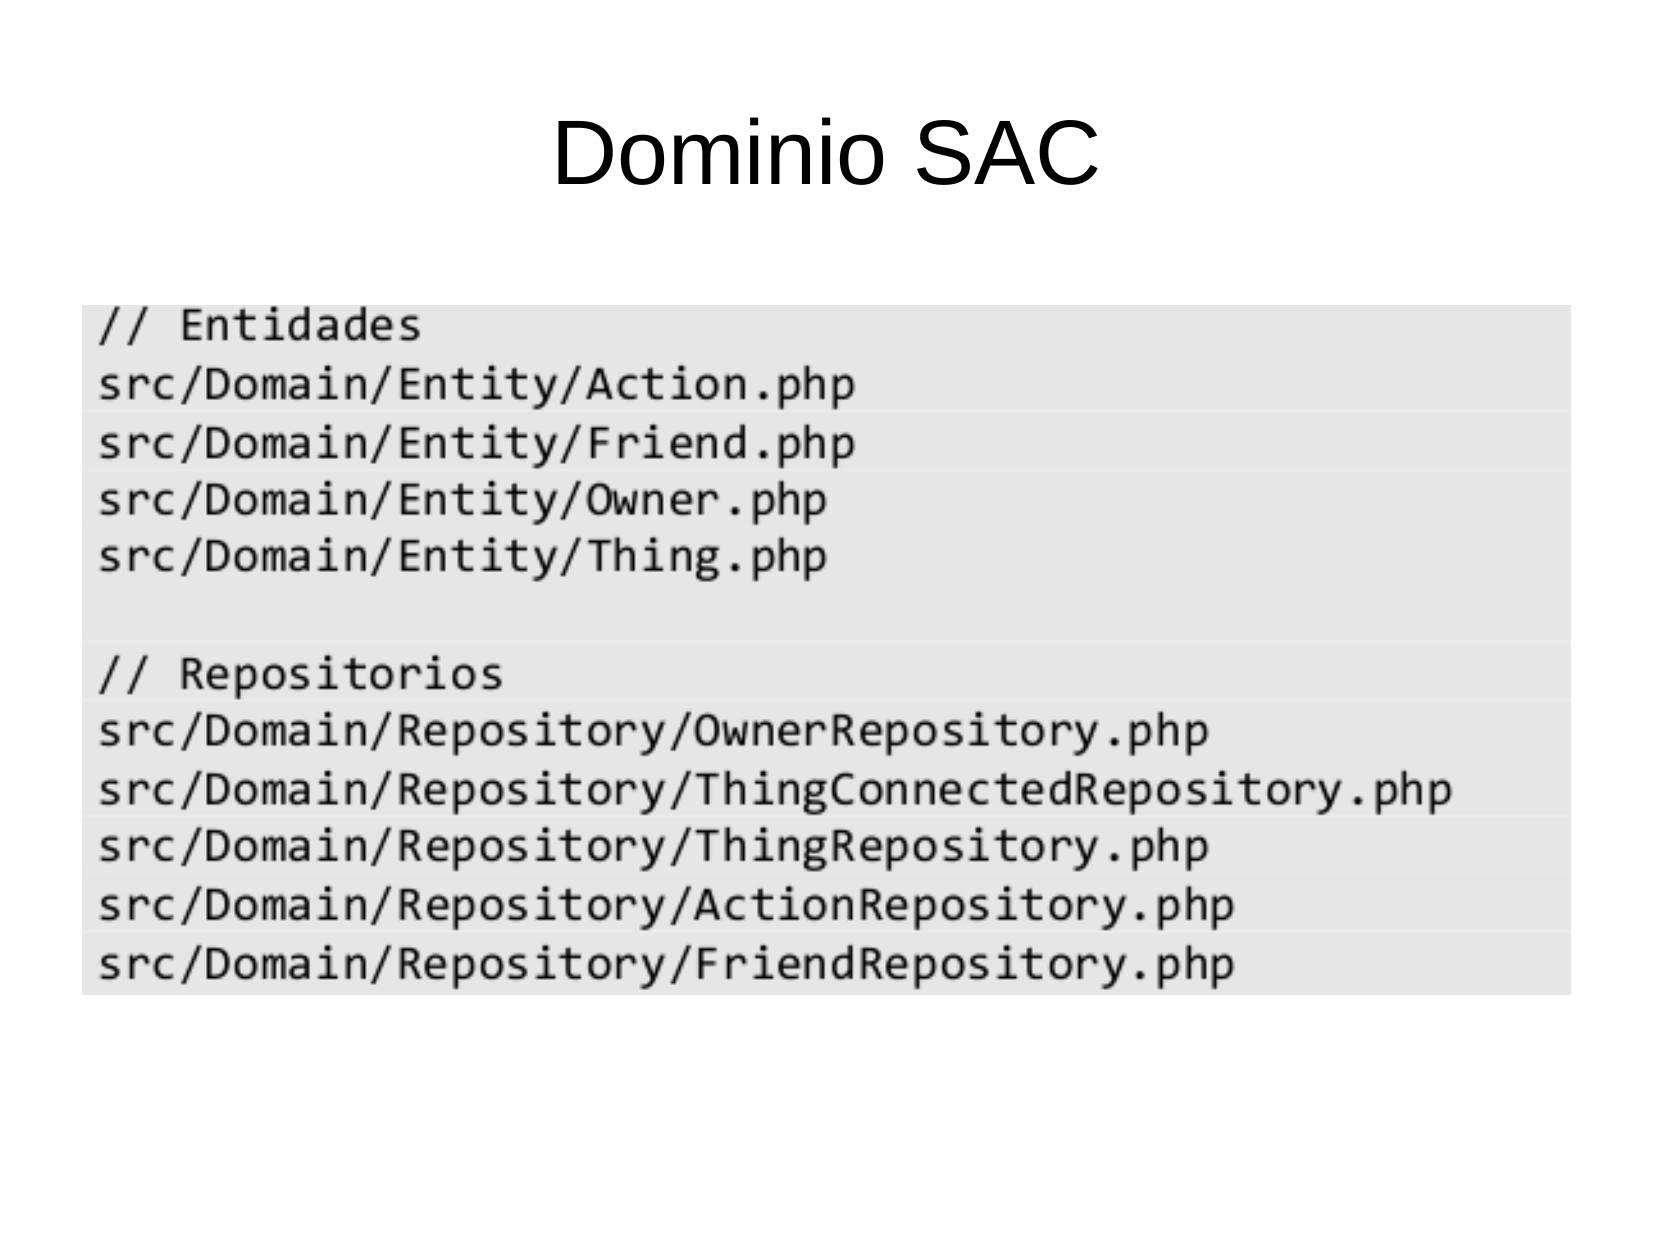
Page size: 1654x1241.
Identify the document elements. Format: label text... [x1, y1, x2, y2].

picture [82, 305, 1571, 995]
title Dominio SAC [82, 49, 1571, 257]
